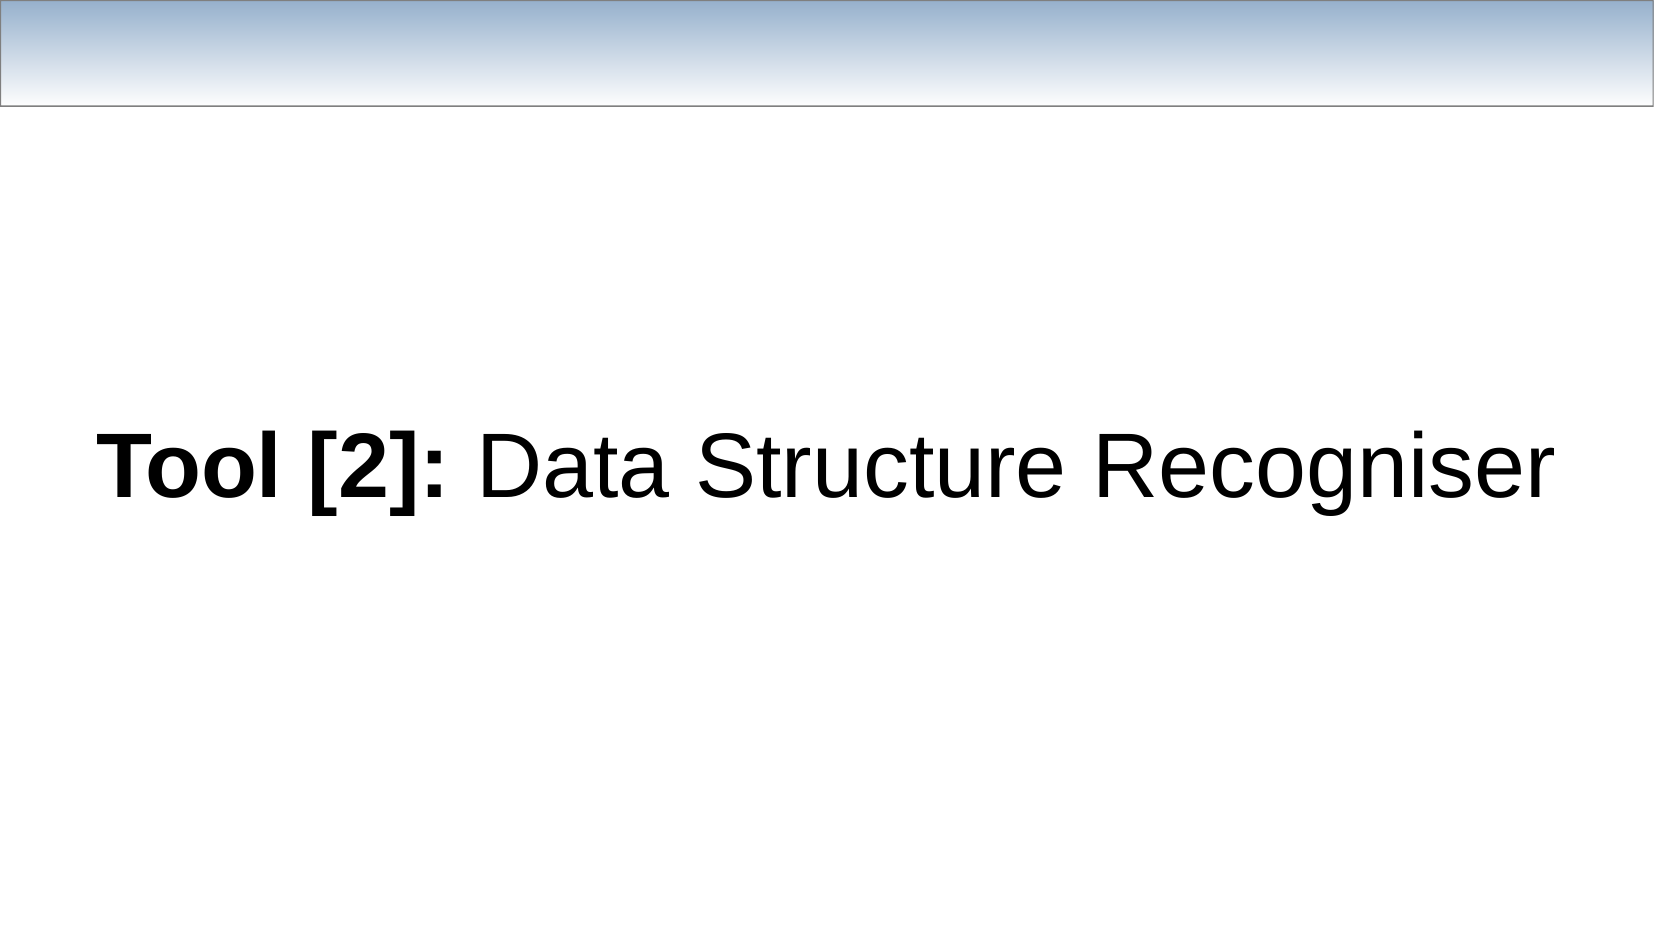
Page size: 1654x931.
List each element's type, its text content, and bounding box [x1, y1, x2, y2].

title Tool [2]: Data Structure Recogniser [0, 2, 1654, 931]
